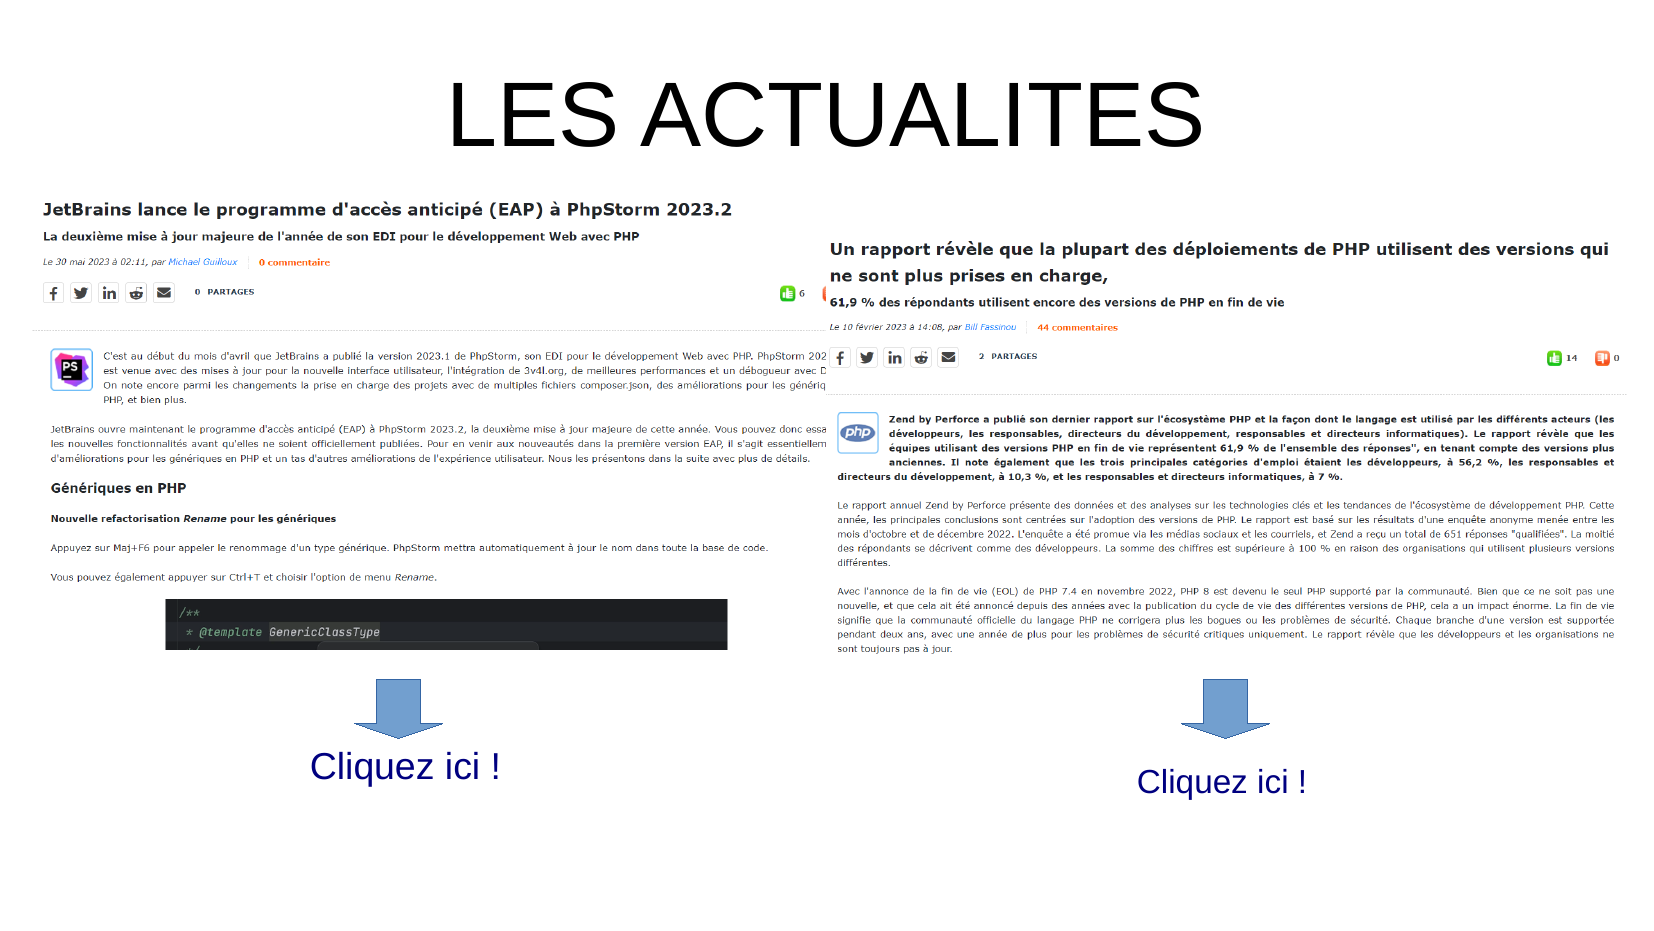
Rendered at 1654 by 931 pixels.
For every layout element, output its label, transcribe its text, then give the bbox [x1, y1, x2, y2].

text_box [354, 679, 443, 739]
text_box Cliquez ici ! [295, 738, 532, 827]
picture [29, 192, 1627, 660]
text_box Cliquez ici ! [1122, 756, 1329, 827]
title LES ACTUALITES [82, 37, 1571, 193]
text_box [1181, 679, 1270, 739]
